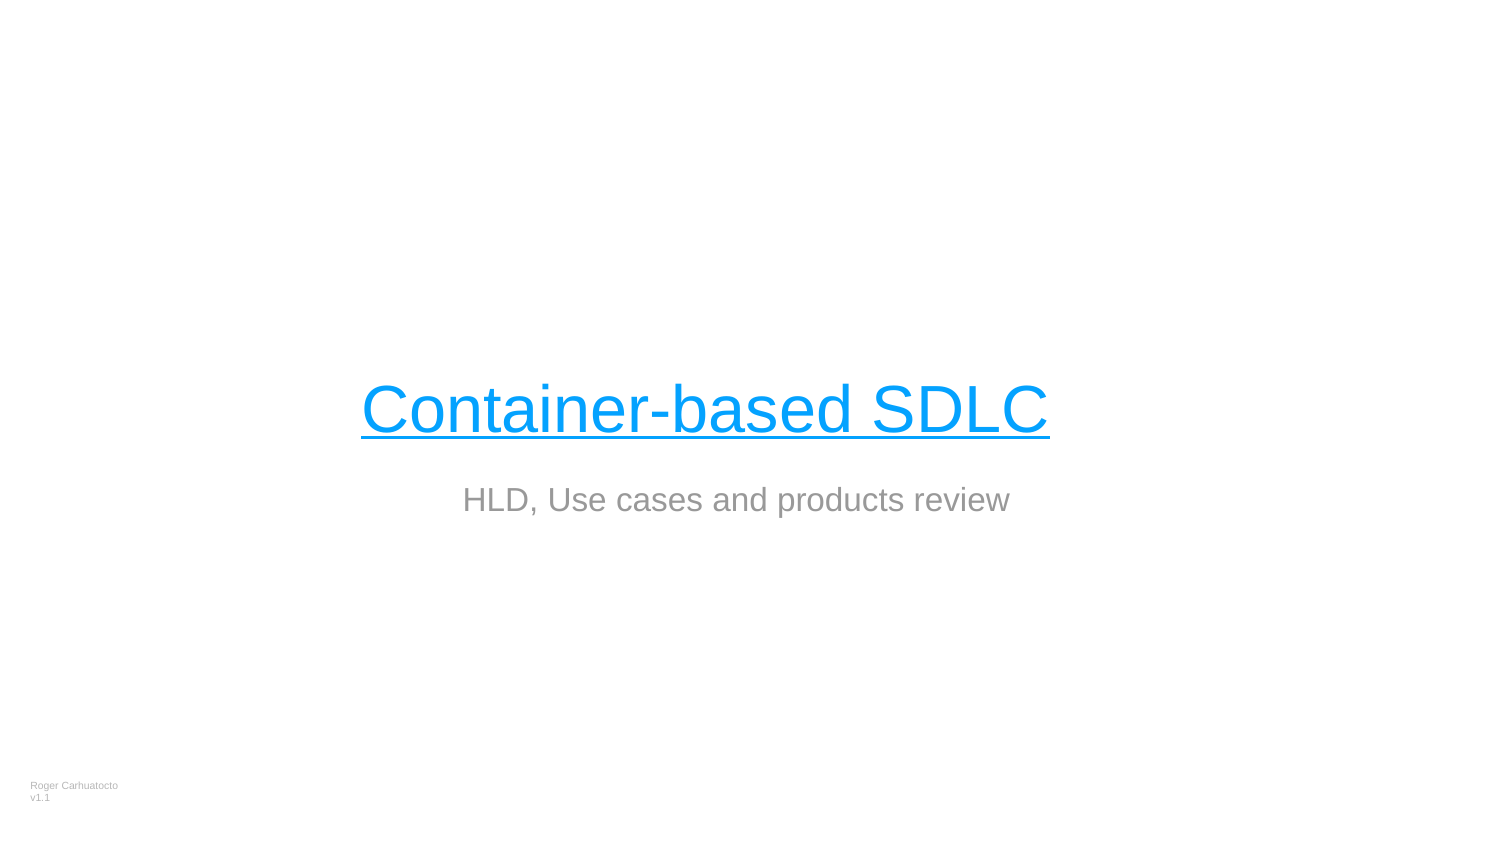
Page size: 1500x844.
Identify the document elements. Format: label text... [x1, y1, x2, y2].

text_box Roger Carhuatocto v1.1 [17, 765, 251, 817]
subtitle HLD, Use cases and products review [250, 464, 1223, 595]
title Container-based SDLC [199, 122, 1212, 459]
